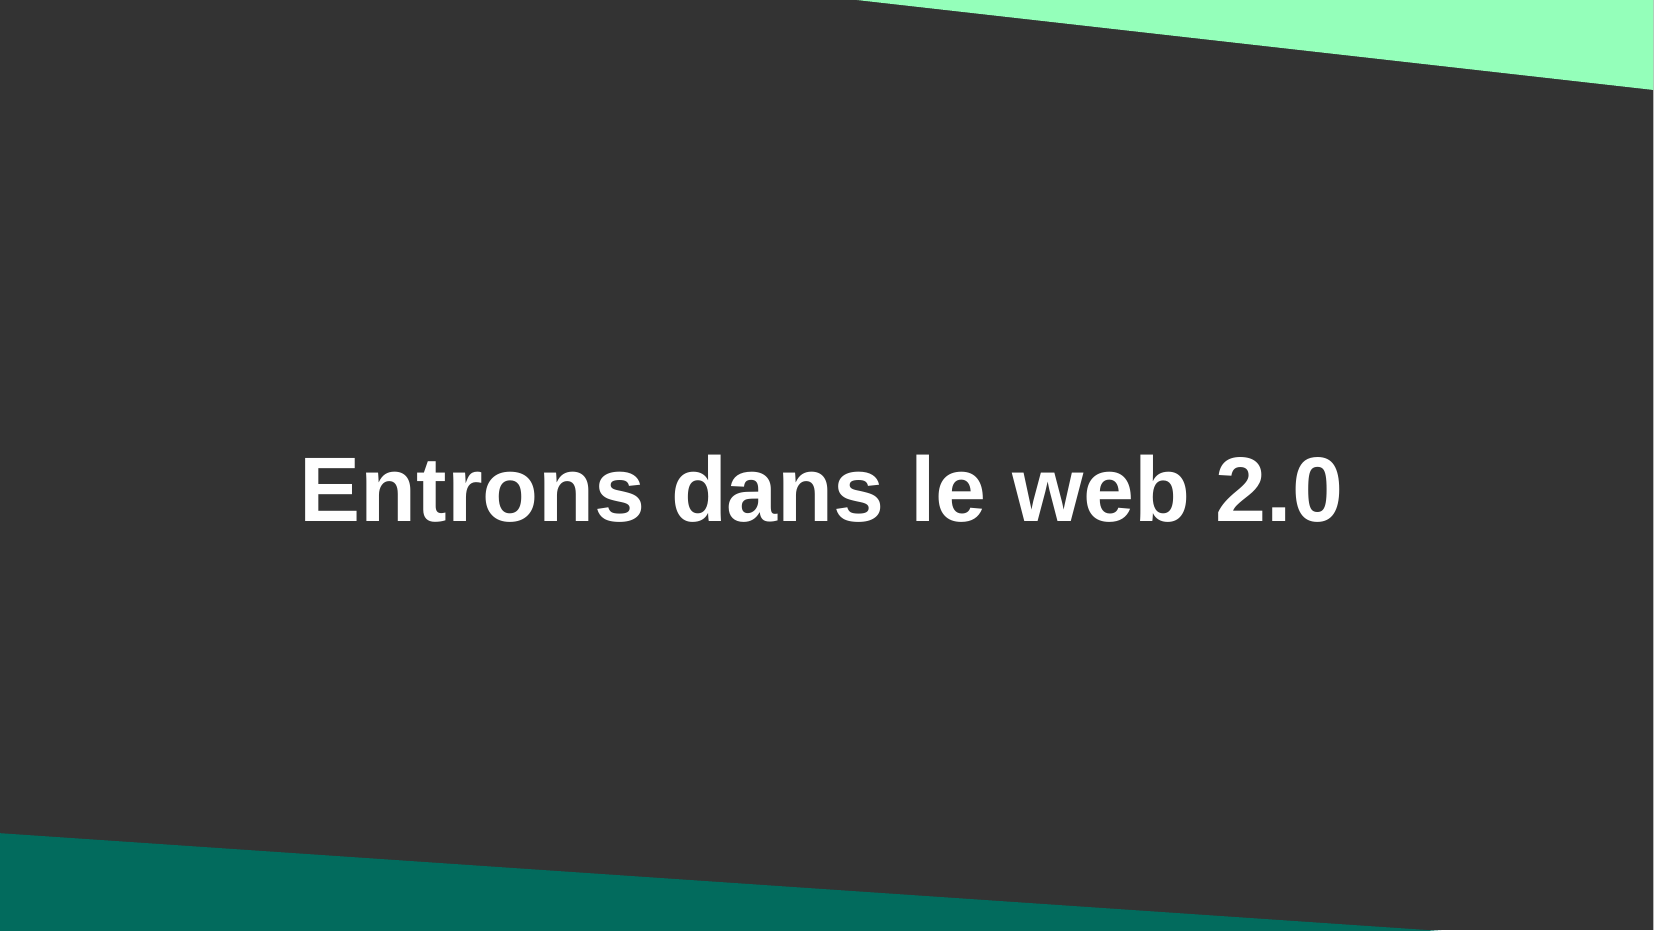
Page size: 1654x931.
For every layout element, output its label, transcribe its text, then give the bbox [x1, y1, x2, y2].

text_box [856, 0, 1654, 91]
title Entrons dans le web 2.0 [22, 438, 1622, 542]
